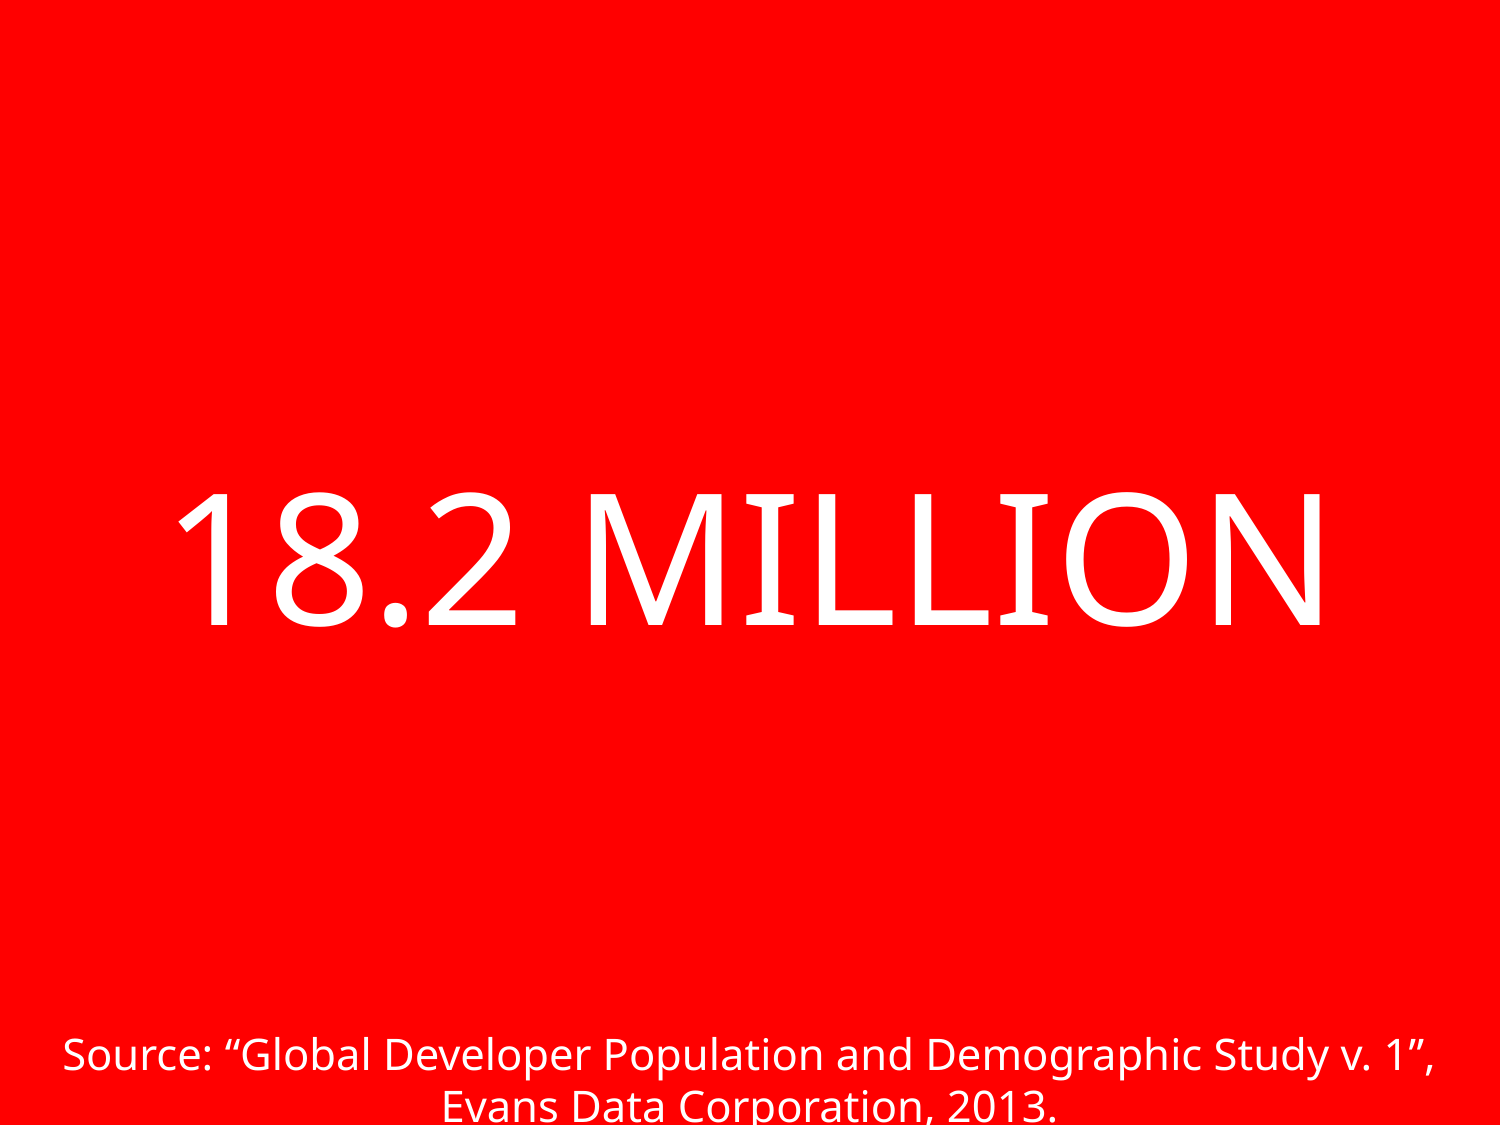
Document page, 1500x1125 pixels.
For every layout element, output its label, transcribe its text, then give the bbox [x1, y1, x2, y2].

list Source: “Global Developer Population and Demographic Study v. 1”, Evans Data Corporation, 2013. [0, 1020, 1500, 1125]
list 18.2 MILLION [0, 435, 1500, 691]
